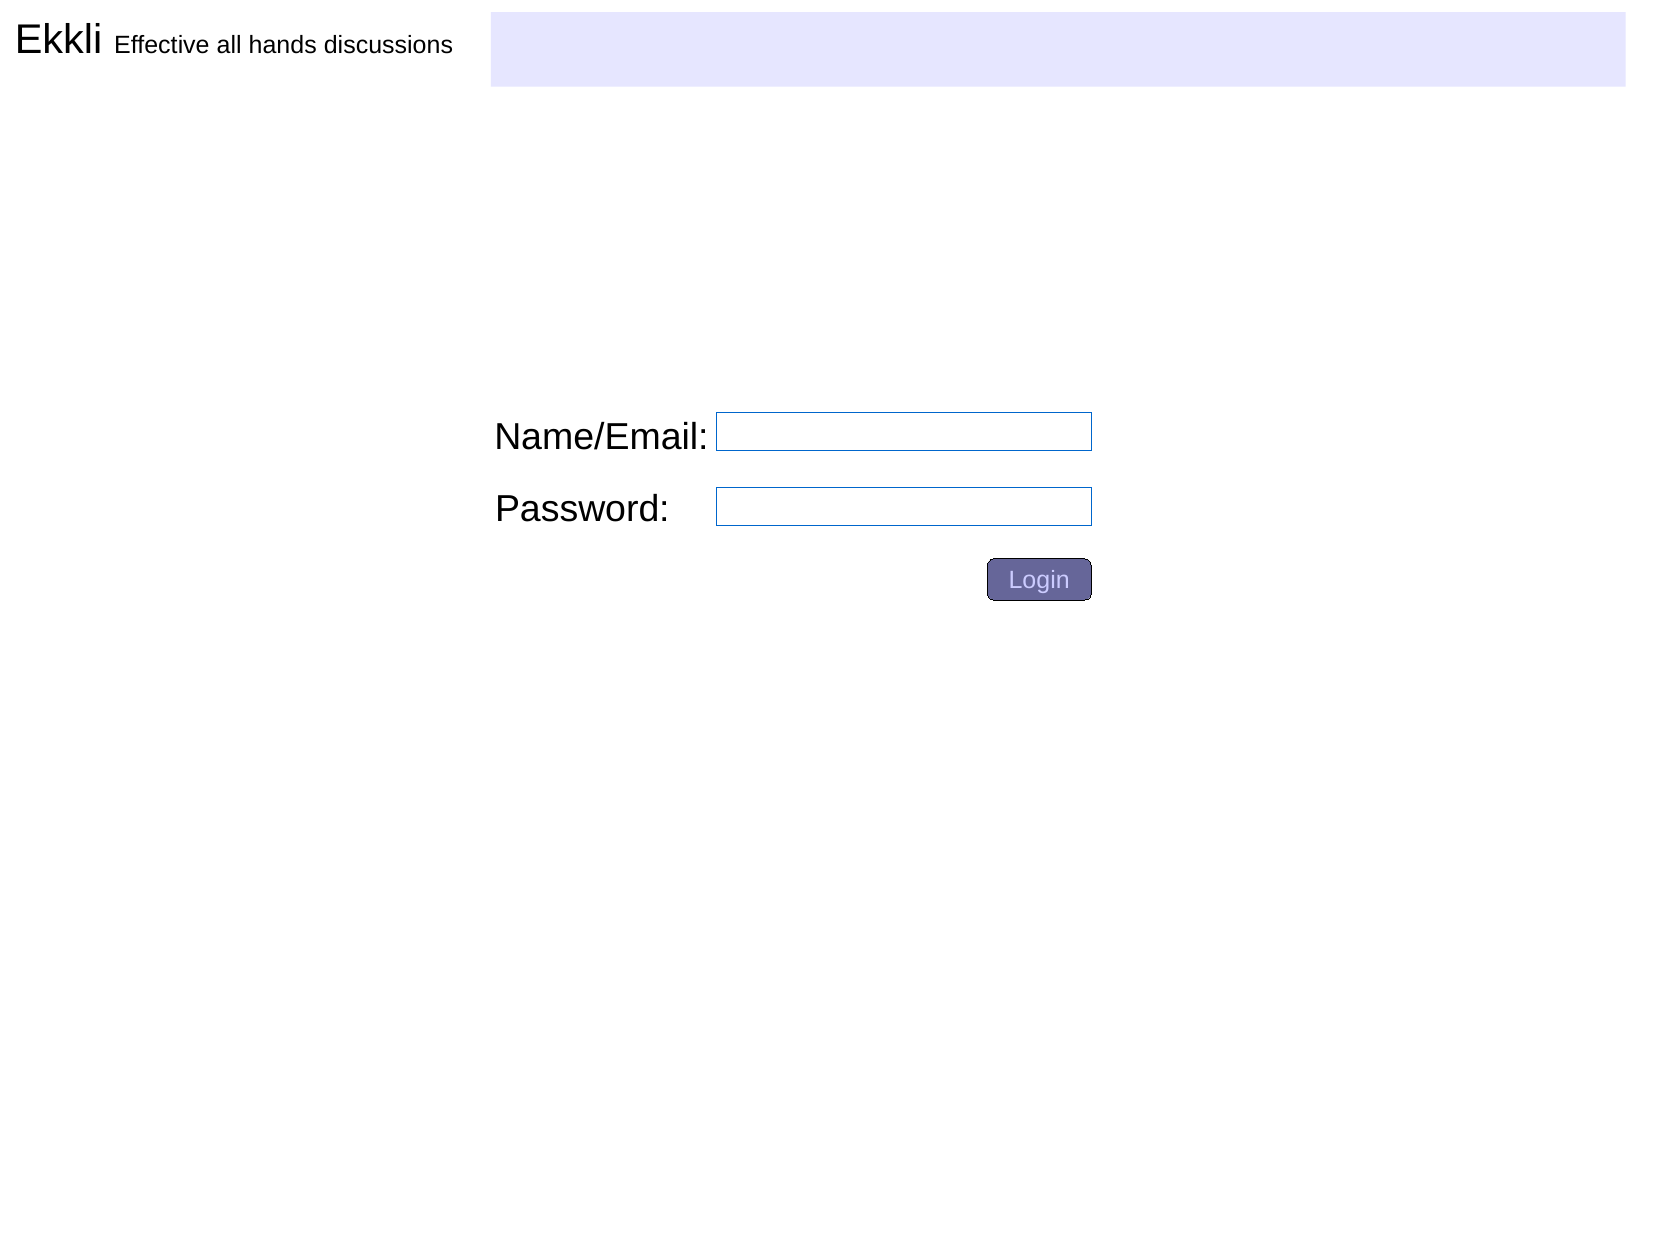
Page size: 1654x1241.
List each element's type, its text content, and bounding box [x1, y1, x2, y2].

text_box Password: [480, 479, 685, 537]
text_box [493, 12, 1626, 87]
text_box [724, 412, 1092, 451]
text_box [716, 487, 1092, 526]
text_box Name/Email: [479, 408, 724, 465]
text_box Ekkli Effective all hands discussions [0, 8, 493, 109]
text_box Login [987, 558, 1092, 601]
